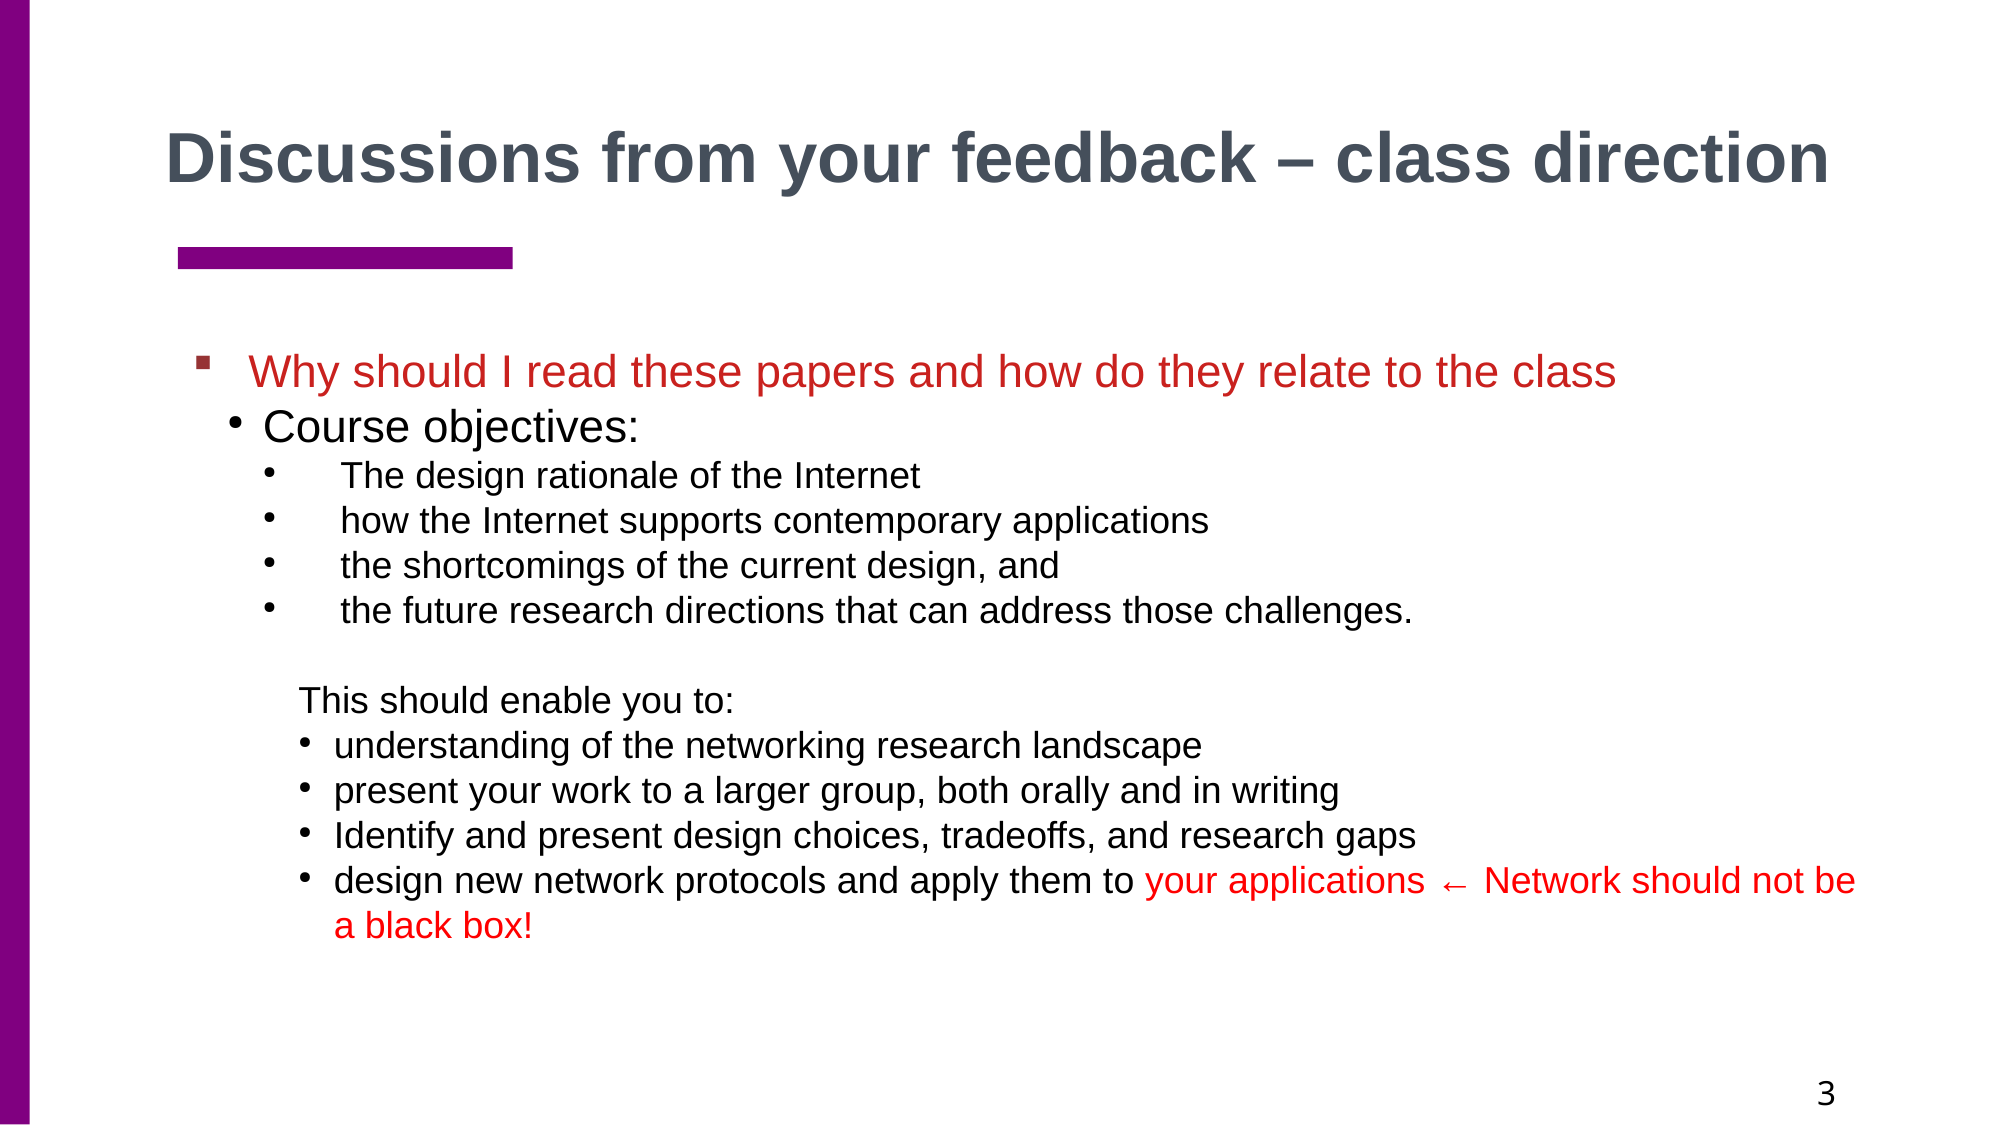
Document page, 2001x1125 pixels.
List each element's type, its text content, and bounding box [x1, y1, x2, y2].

text_box Why should I read these papers and how do they relate to the class Course objectives: The design rationale of the Internet how the Internet supports contemporary applications the shortcomings of the current design, and the future research directions that can address those challenges. This should enable you to: understanding of the networking research landscape present your work to a larger group, both orally and in writing Identify and present design choices, tradeoffs, and research gaps design new network protocols and apply them to your applications ← Network should not be a black box! [177, 326, 1875, 1050]
text_box Discussions from your feedback – class direction [151, 0, 1849, 212]
